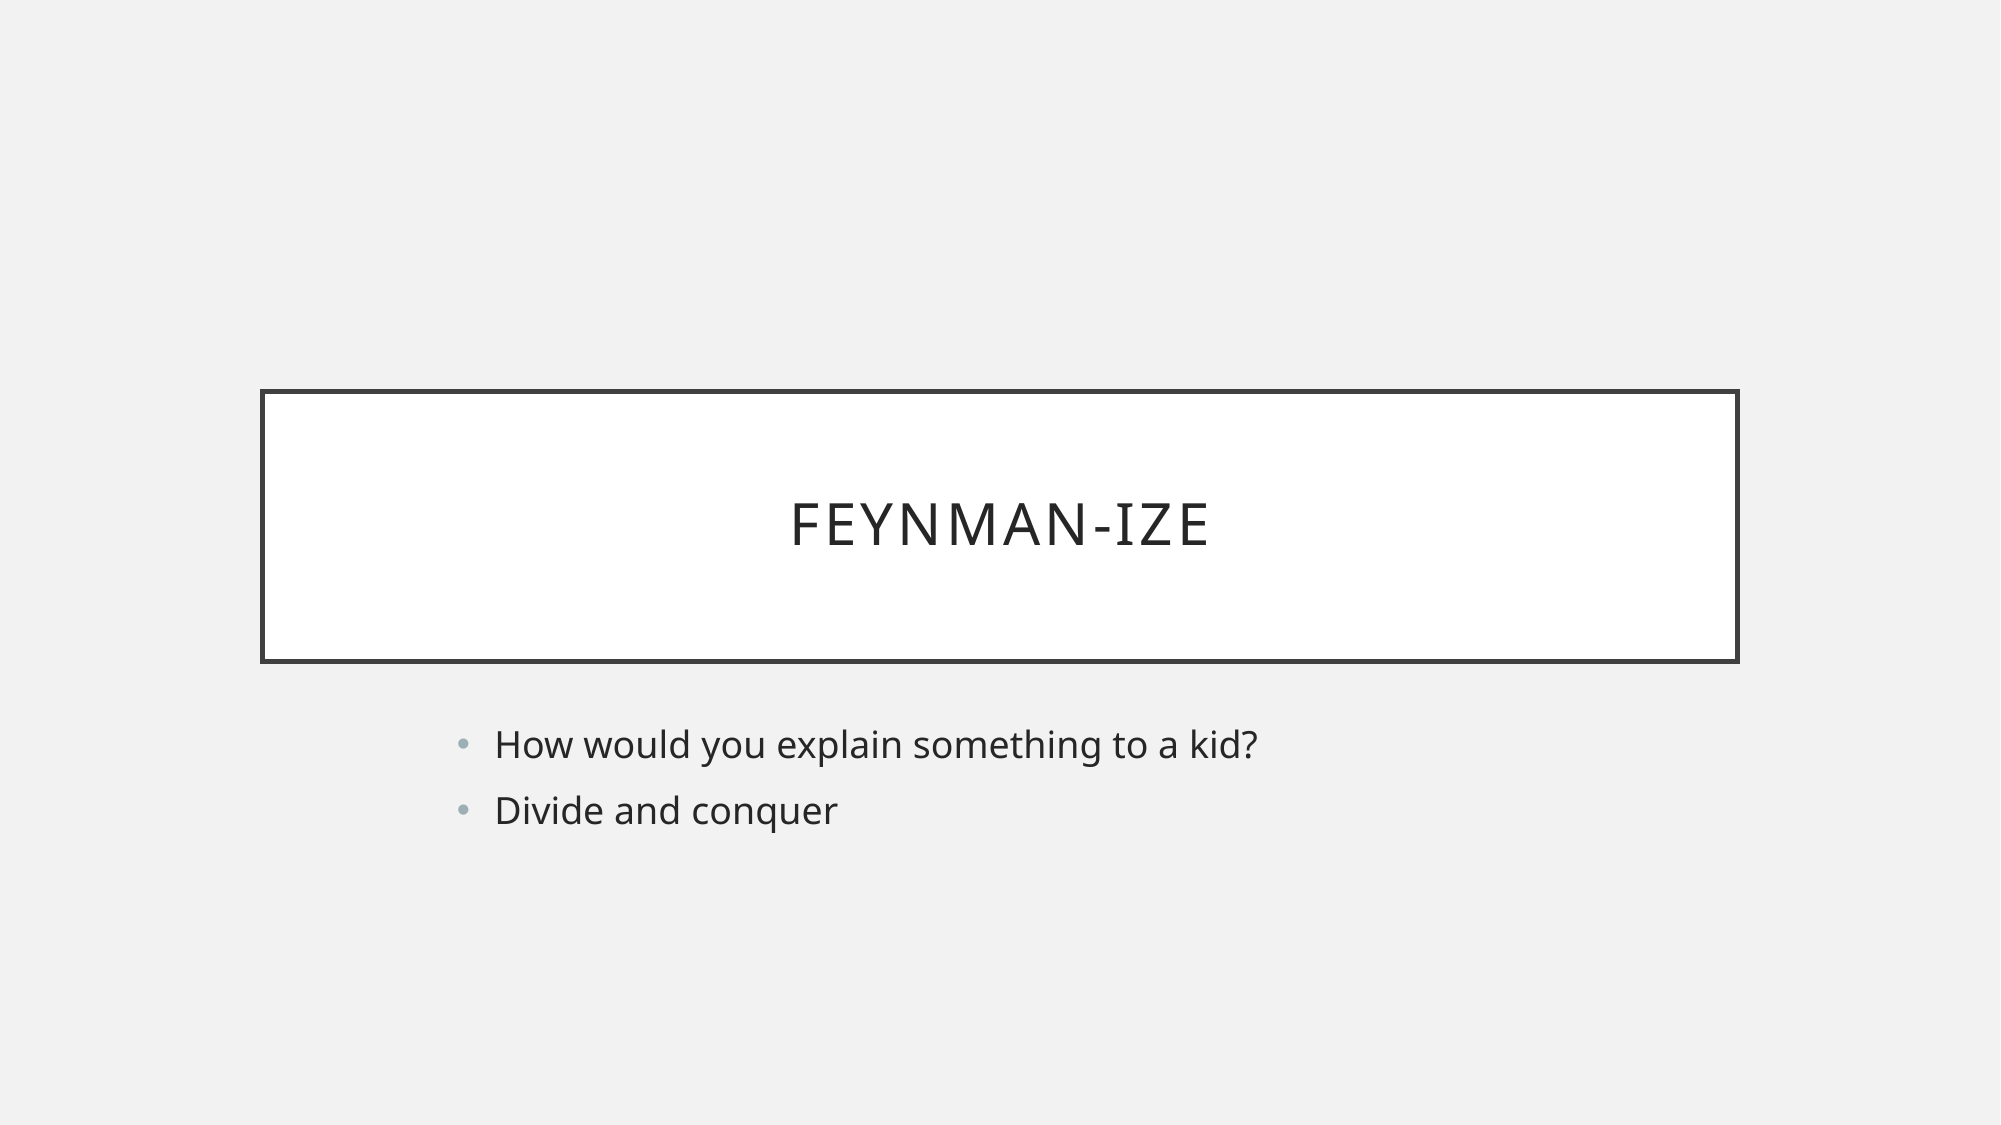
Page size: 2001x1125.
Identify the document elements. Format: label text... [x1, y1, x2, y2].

text_box Feynman-ize [262, 391, 1738, 662]
text_box How would you explain something to a kid? Divide and conquer [442, 713, 1558, 918]
